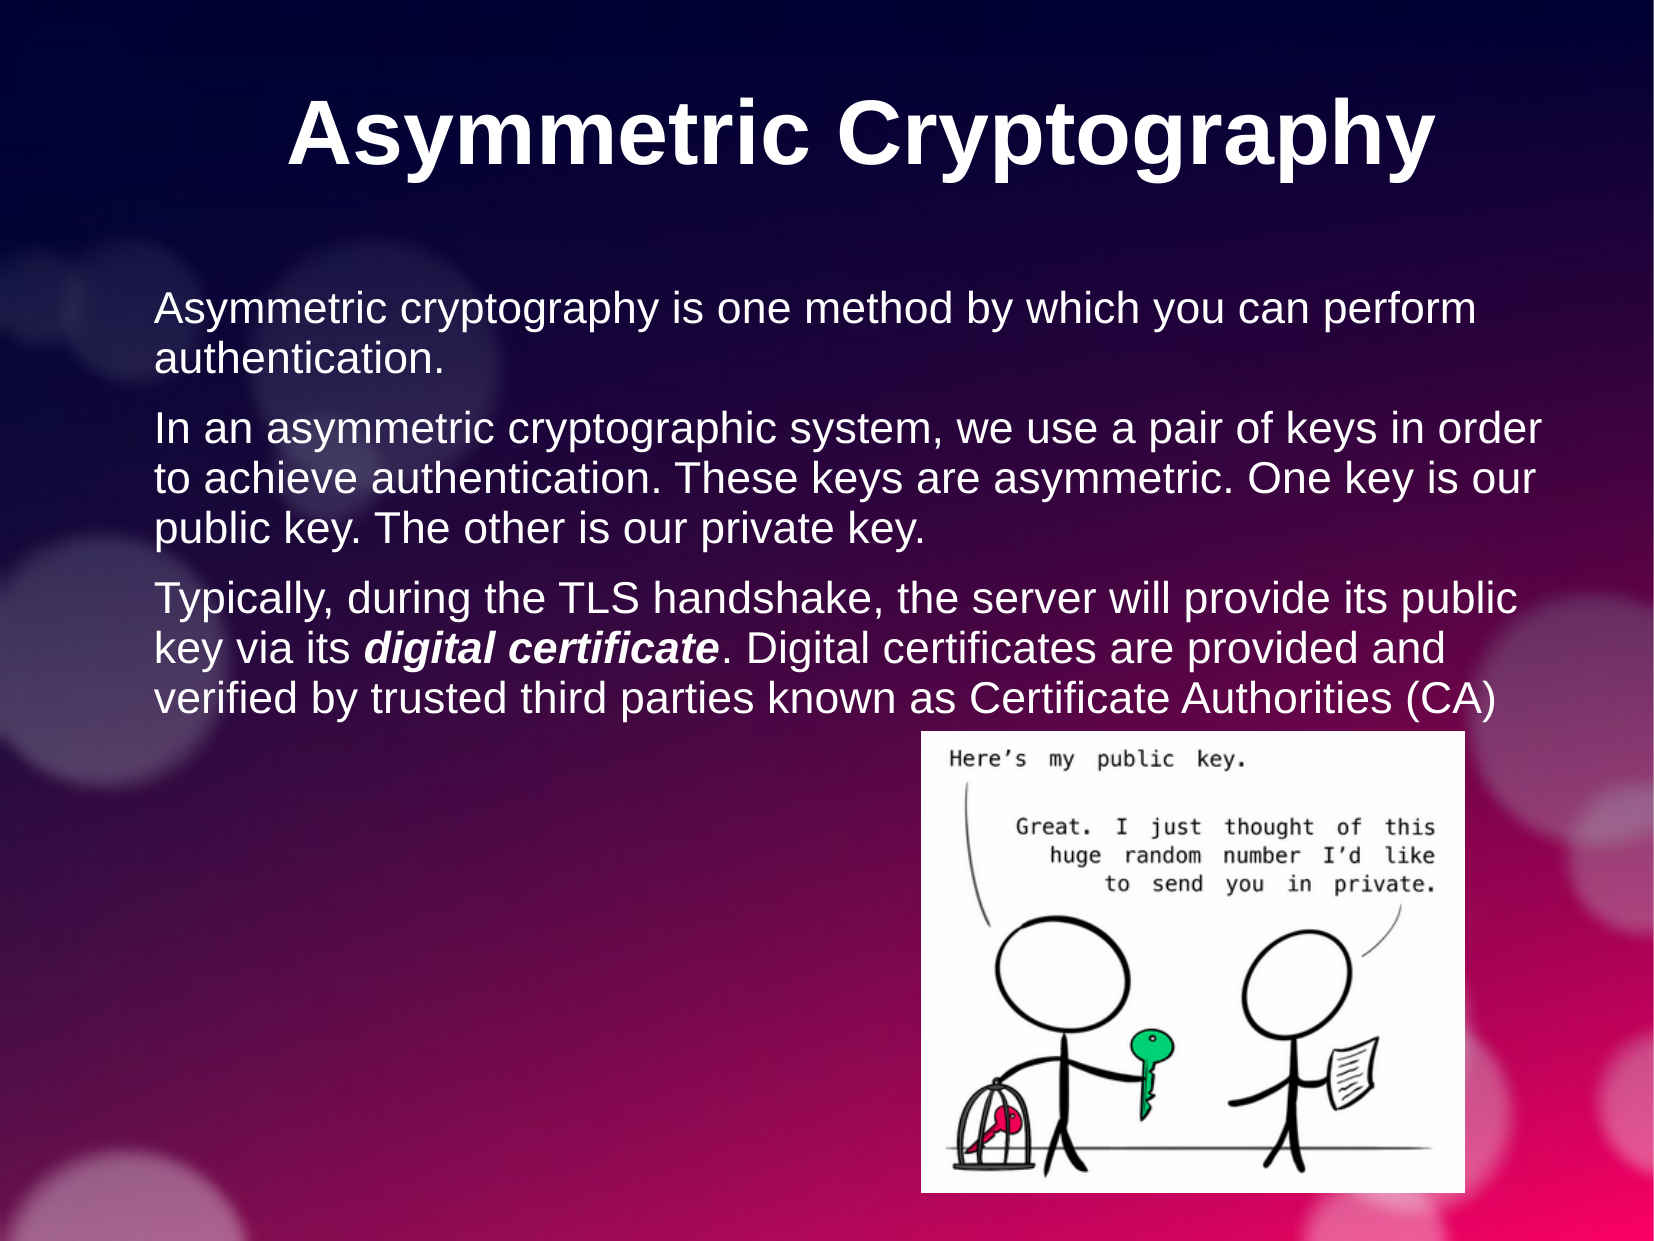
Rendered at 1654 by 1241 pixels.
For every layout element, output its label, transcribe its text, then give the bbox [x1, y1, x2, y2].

title Asymmetric Cryptography [59, 29, 1595, 237]
picture [0, 0, 1654, 1241]
list Asymmetric cryptography is one method by which you can perform authentication. In an asymmetric cryptographic system, we use a pair of keys in order to achieve authentication. These keys are asymmetric. One key is our public key. The other is our private key. Typically, during the TLS handshake, the server will provide its public key via its digital certificate. Digital certificates are provided and verified by trusted third parties known as Certificate Authorities (CA) [106, 283, 1595, 726]
